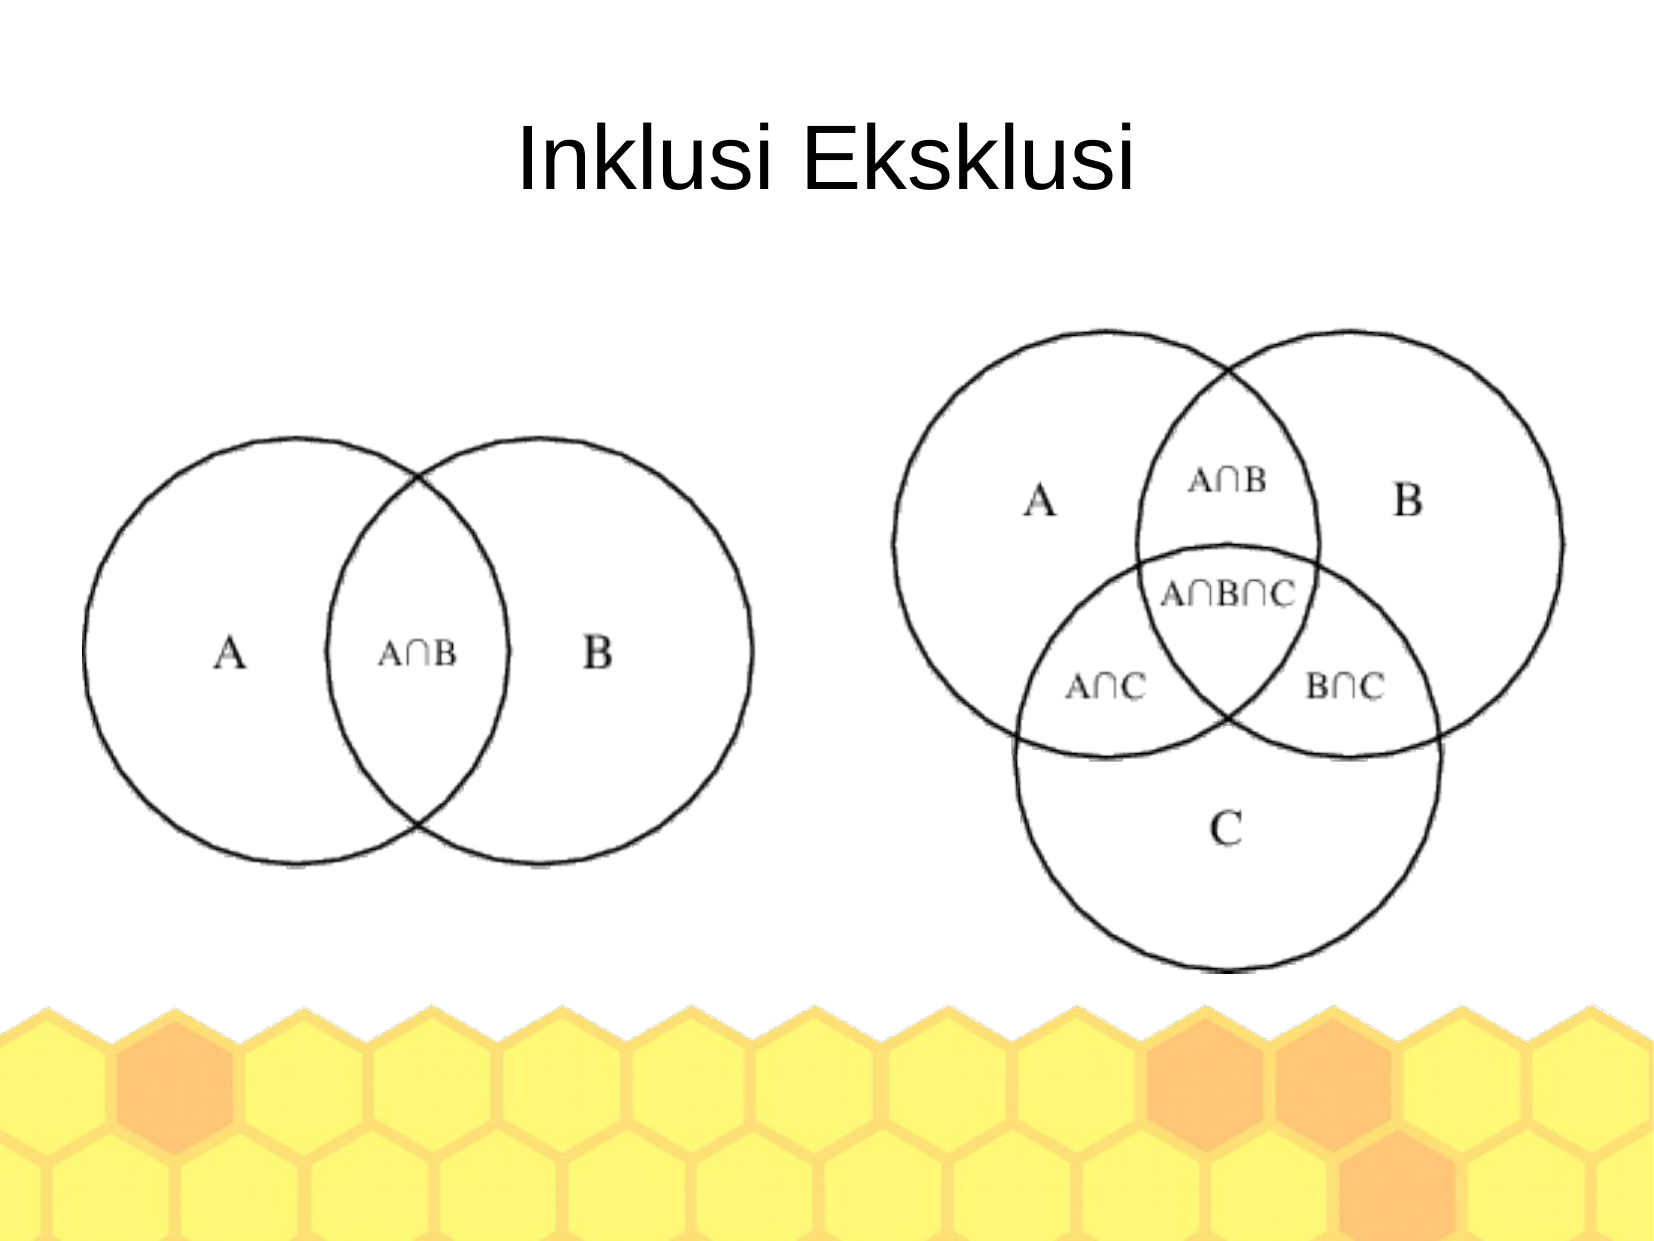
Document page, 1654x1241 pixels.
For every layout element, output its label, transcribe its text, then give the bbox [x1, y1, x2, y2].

picture [82, 326, 1571, 974]
title Inklusi Eksklusi [82, 49, 1571, 257]
